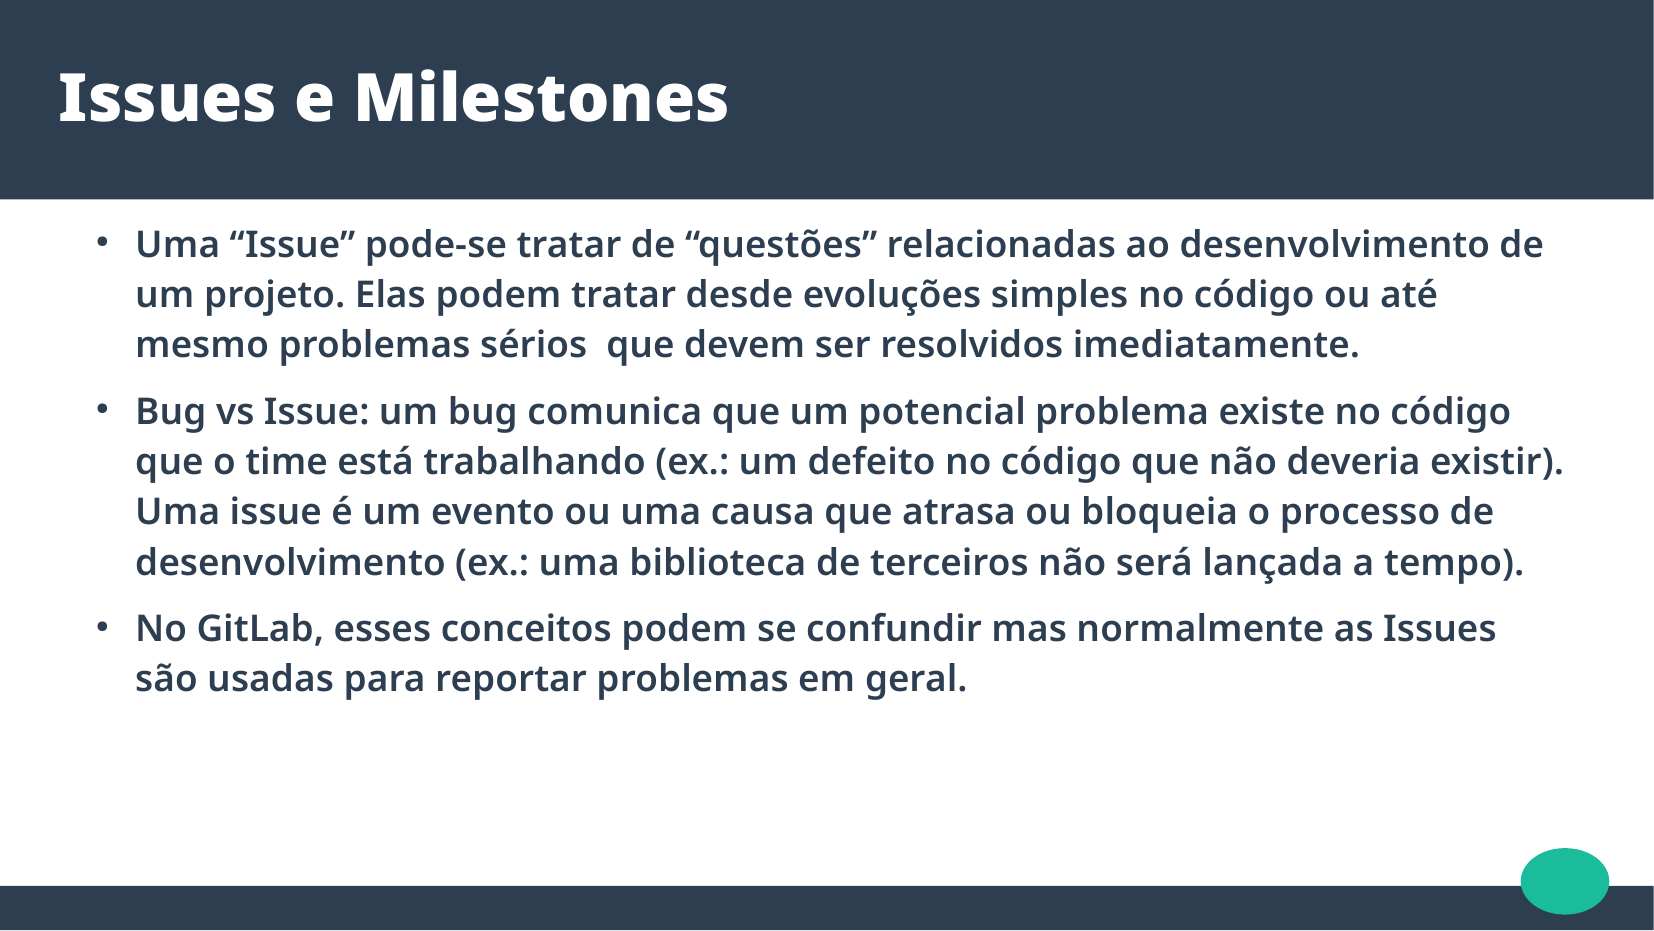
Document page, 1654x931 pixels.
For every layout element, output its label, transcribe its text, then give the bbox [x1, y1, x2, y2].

title Issues e Milestones [59, 37, 1595, 156]
list Uma “Issue” pode-se tratar de “questões” relacionadas ao desenvolvimento de um projeto. Elas podem tratar desde evoluções simples no código ou até mesmo problemas sérios que devem ser resolvidos imediatamente. Bug vs Issue: um bug comunica que um potencial problema existe no código que o time está trabalhando (ex.: um defeito no código que não deveria existir). Uma issue é um evento ou uma causa que atrasa ou bloqueia o processo de desenvolvimento (ex.: uma biblioteca de terceiros não será lançada a tempo). No GitLab, esses conceitos podem se confundir mas normalmente as Issues são usadas para reportar problemas em geral. [82, 217, 1571, 758]
